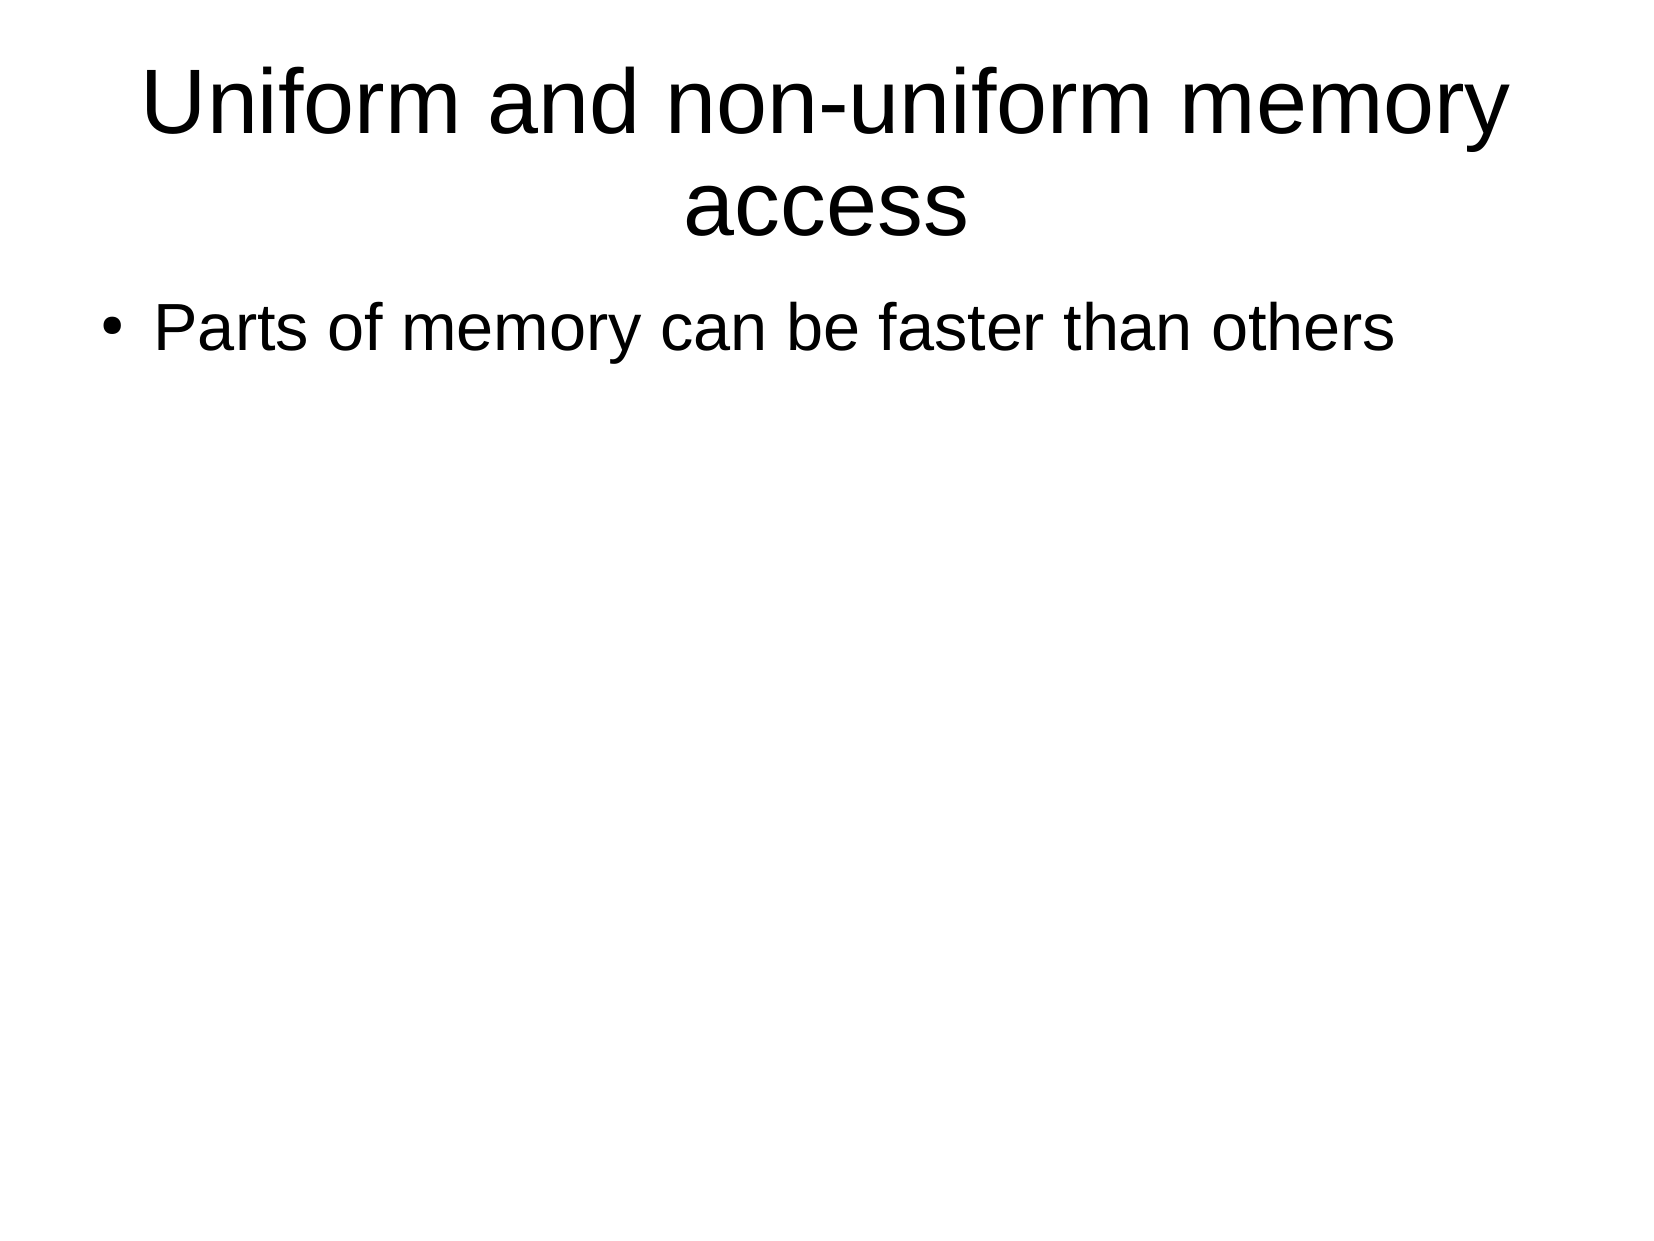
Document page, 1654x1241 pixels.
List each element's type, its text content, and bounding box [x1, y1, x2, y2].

title Uniform and non-uniform memory access [82, 49, 1571, 257]
list Parts of memory can be faster than others [82, 290, 1571, 1010]
